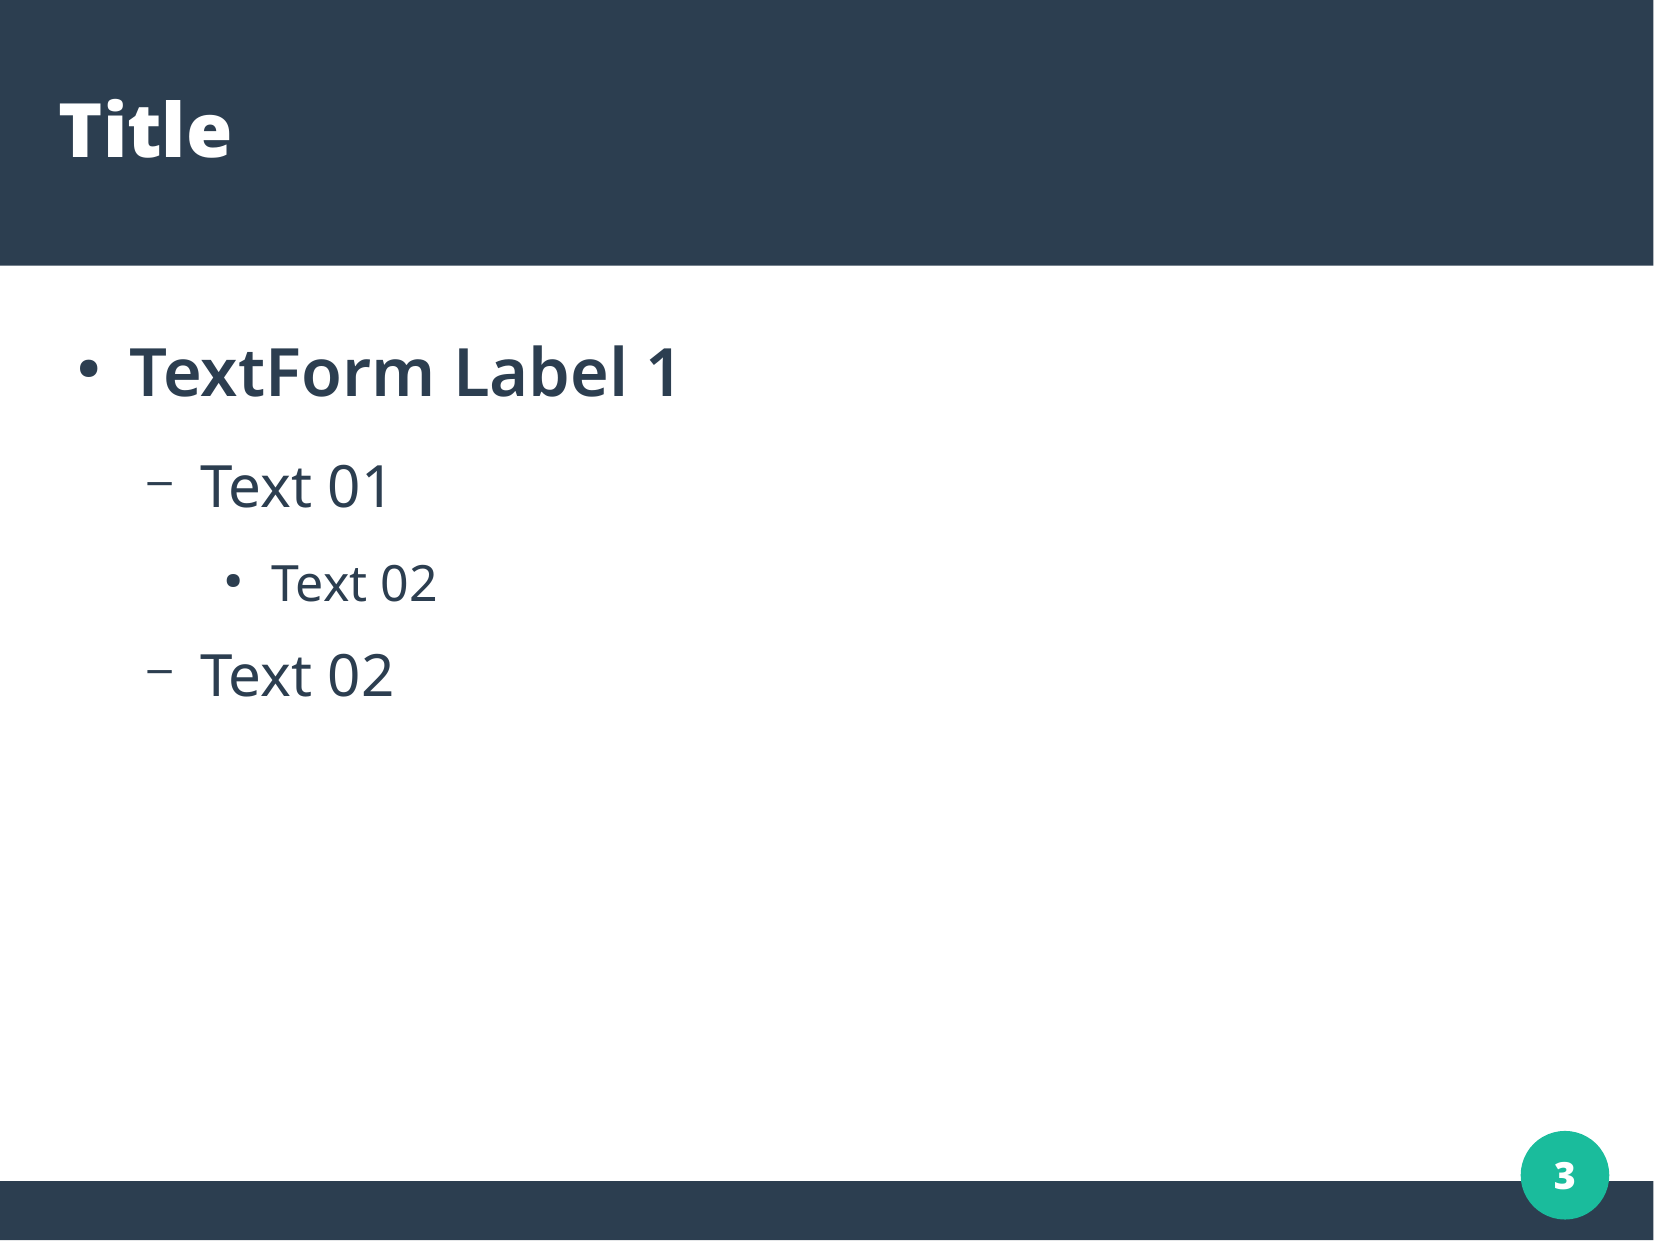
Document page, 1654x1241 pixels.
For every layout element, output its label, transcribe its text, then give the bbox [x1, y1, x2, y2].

title Title [59, 49, 1595, 207]
list TextForm Label 1 Text 01 Text 02 Text 02 [59, 324, 1595, 1152]
